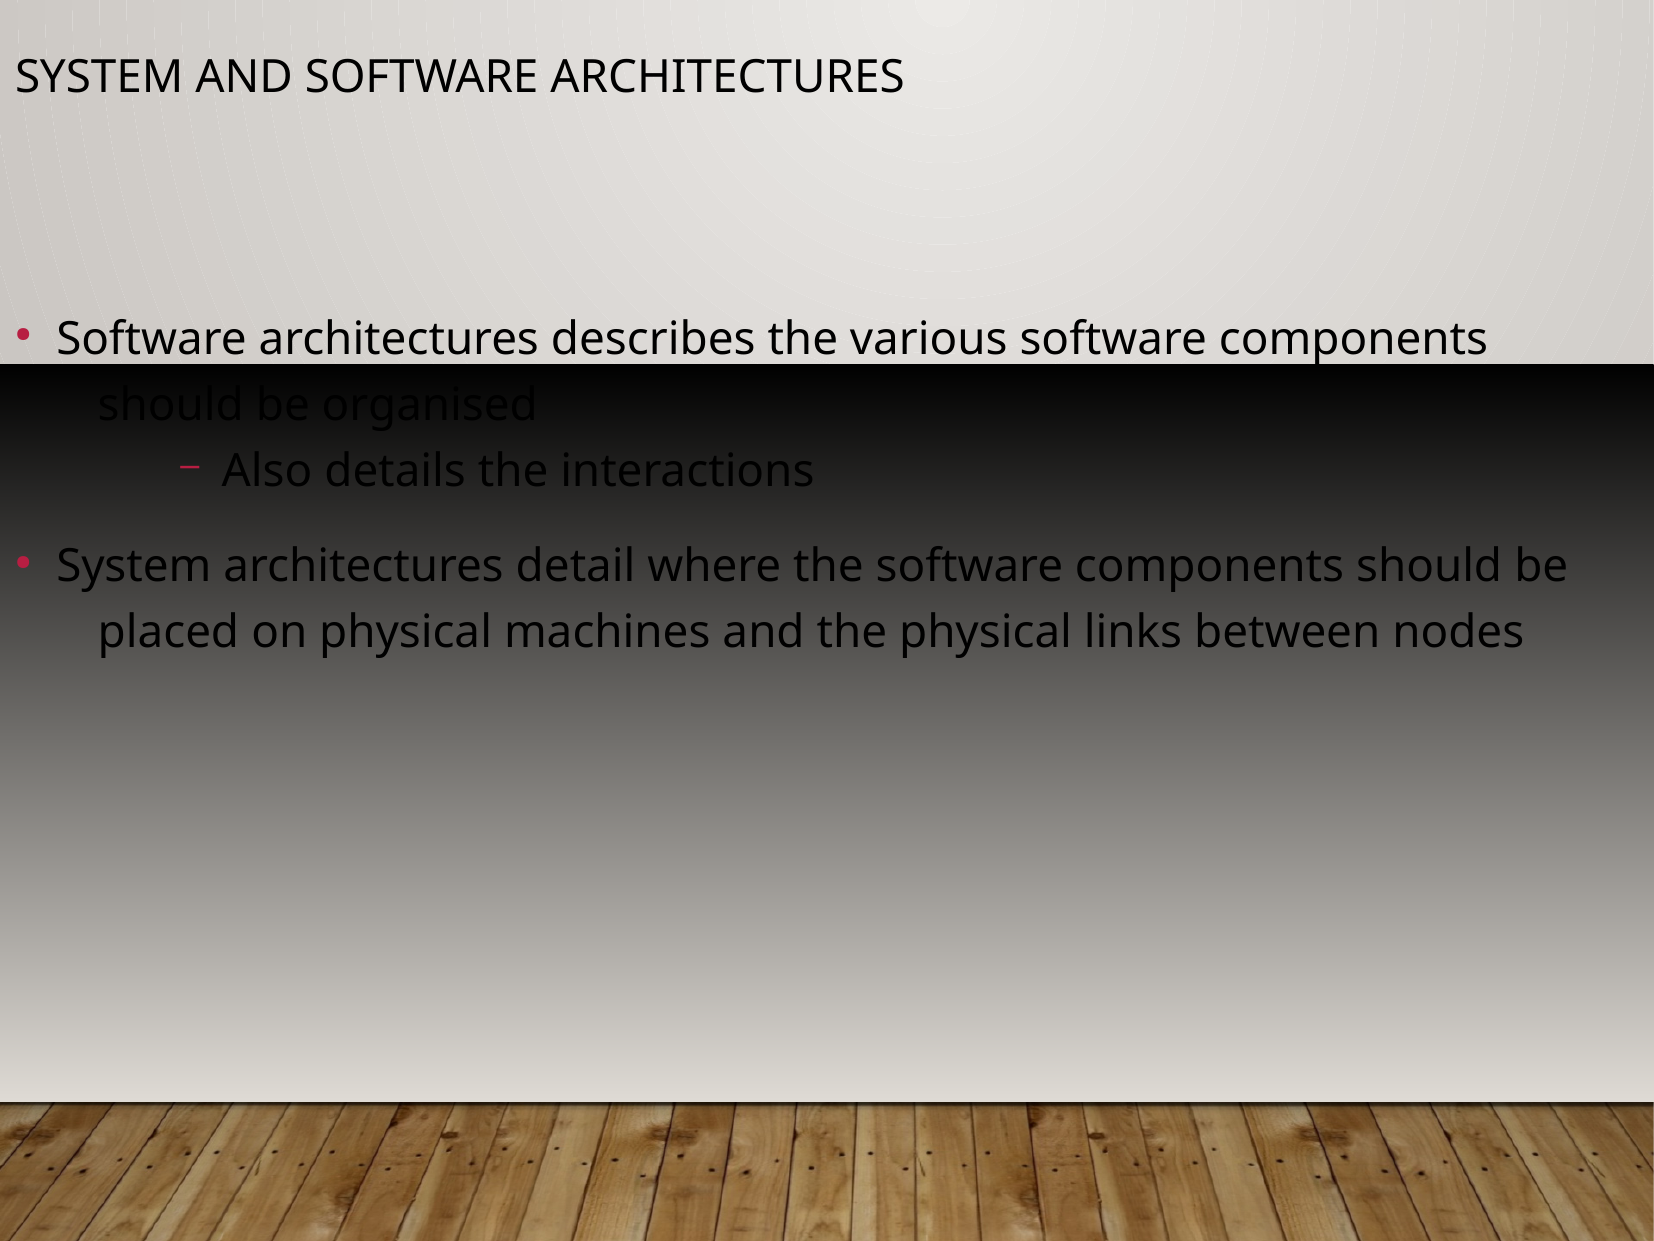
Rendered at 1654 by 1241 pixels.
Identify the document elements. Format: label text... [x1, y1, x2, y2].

title System and Software Architectures [0, 45, 1654, 260]
list Software architectures describes the various software components should be organised Also details the interactions System architectures detail where the software components should be placed on physical machines and the physical links between nodes [0, 290, 1654, 1010]
